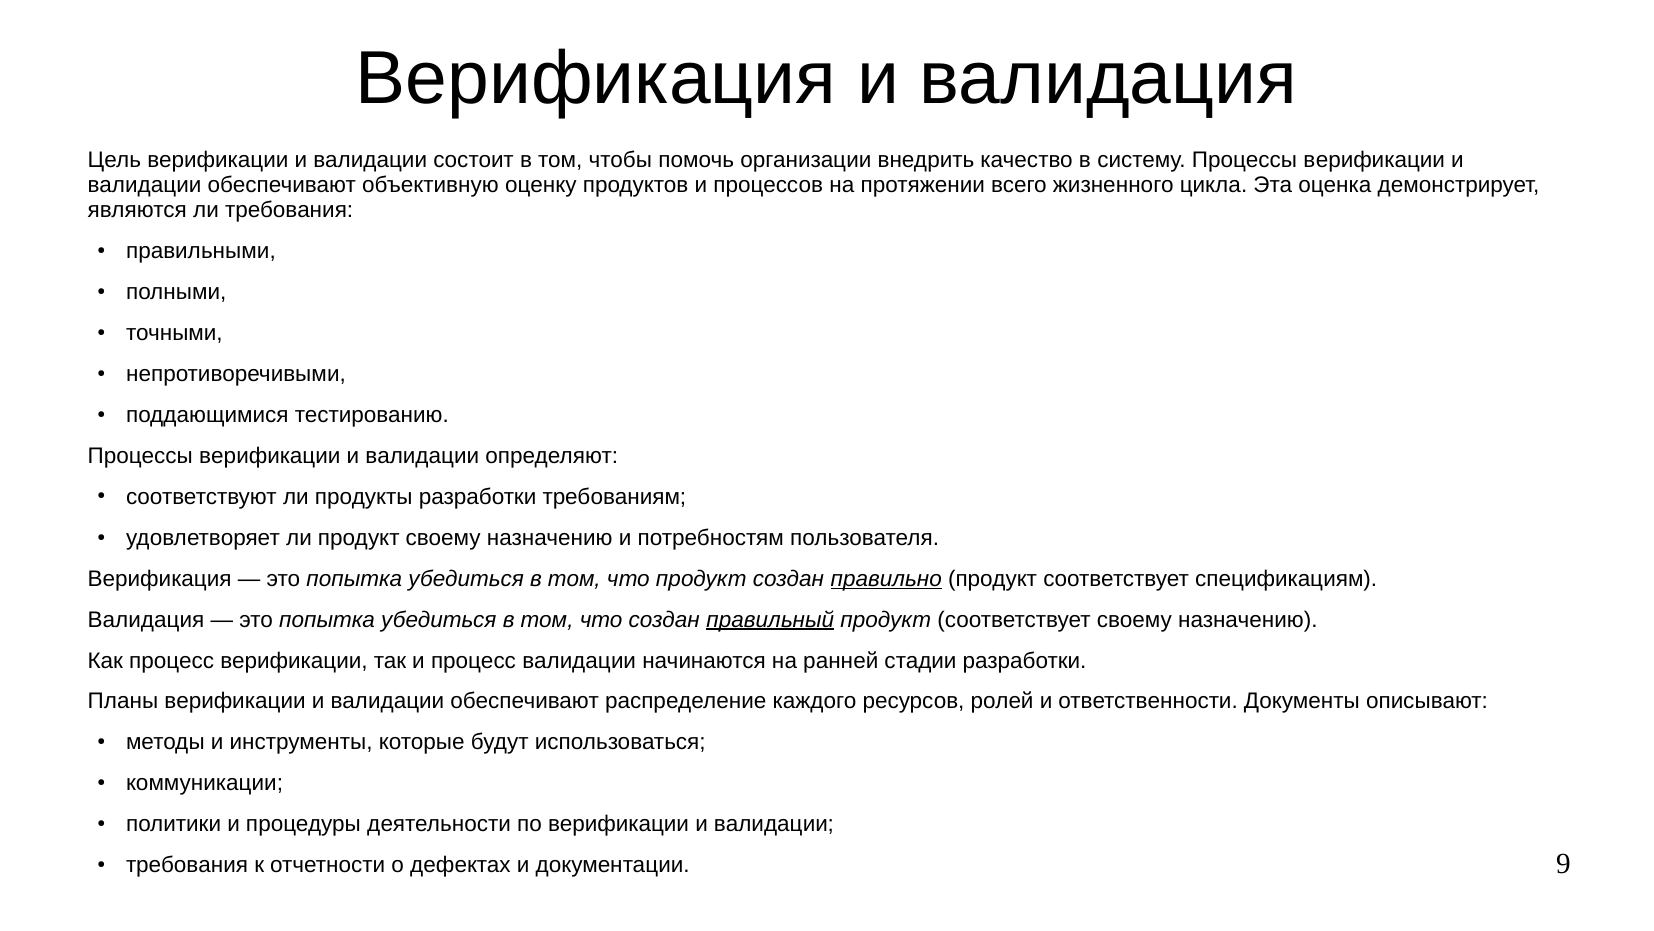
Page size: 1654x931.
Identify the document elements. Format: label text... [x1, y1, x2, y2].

list Цель верификации и валидации состоит в том, чтобы помочь организации внедрить качество в систему. Процессы верификации и валидации обеспечивают объективную оценку продуктов и процессов на протяжении всего жизненного цикла. Эта оценка демонстрирует, являются ли требования: правильными, полными, точными, непротиворечивыми, поддающимися тестированию. Процессы верификации и валидации определяют: соответствуют ли продукты разработки требованиям; удовлетворяет ли продукт своему назначению и потребностям пользователя. Верификация — это попытка убедиться в том, что продукт создан правильно (продукт соответствует спецификациям). Валидация — это попытка убедиться в том, что создан правильный продукт (соответствует своему назначению). Как процесс верификации, так и процесс валидации начинаются на ранней стадии разработки. Планы верификации и валидации обеспечивают распределение каждого ресурсов, ролей и ответственности. Документы описывают: методы и инструменты, которые будут использоваться; коммуникации; политики и процедуры деятельности по верификации и валидации; требования к отчетности о дефектах и документации. [87, 147, 1576, 886]
title Верификация и валидация [82, 35, 1571, 120]
